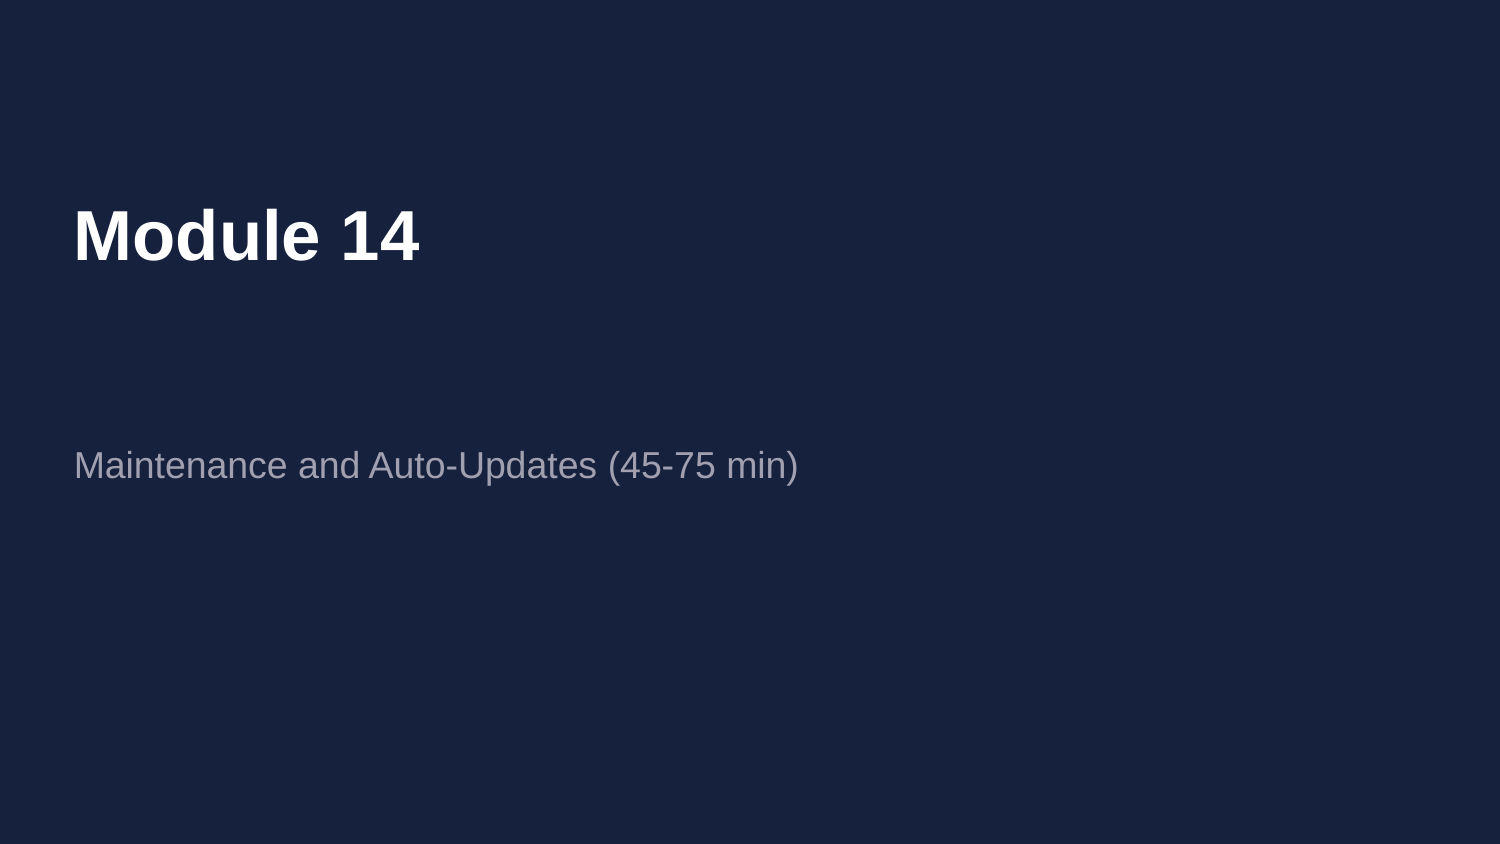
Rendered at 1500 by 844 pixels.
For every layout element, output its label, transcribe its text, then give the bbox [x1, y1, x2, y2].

title Module 14 [59, 188, 1441, 426]
subtitle Maintenance and Auto-Updates (45-75 min) [59, 437, 1441, 532]
